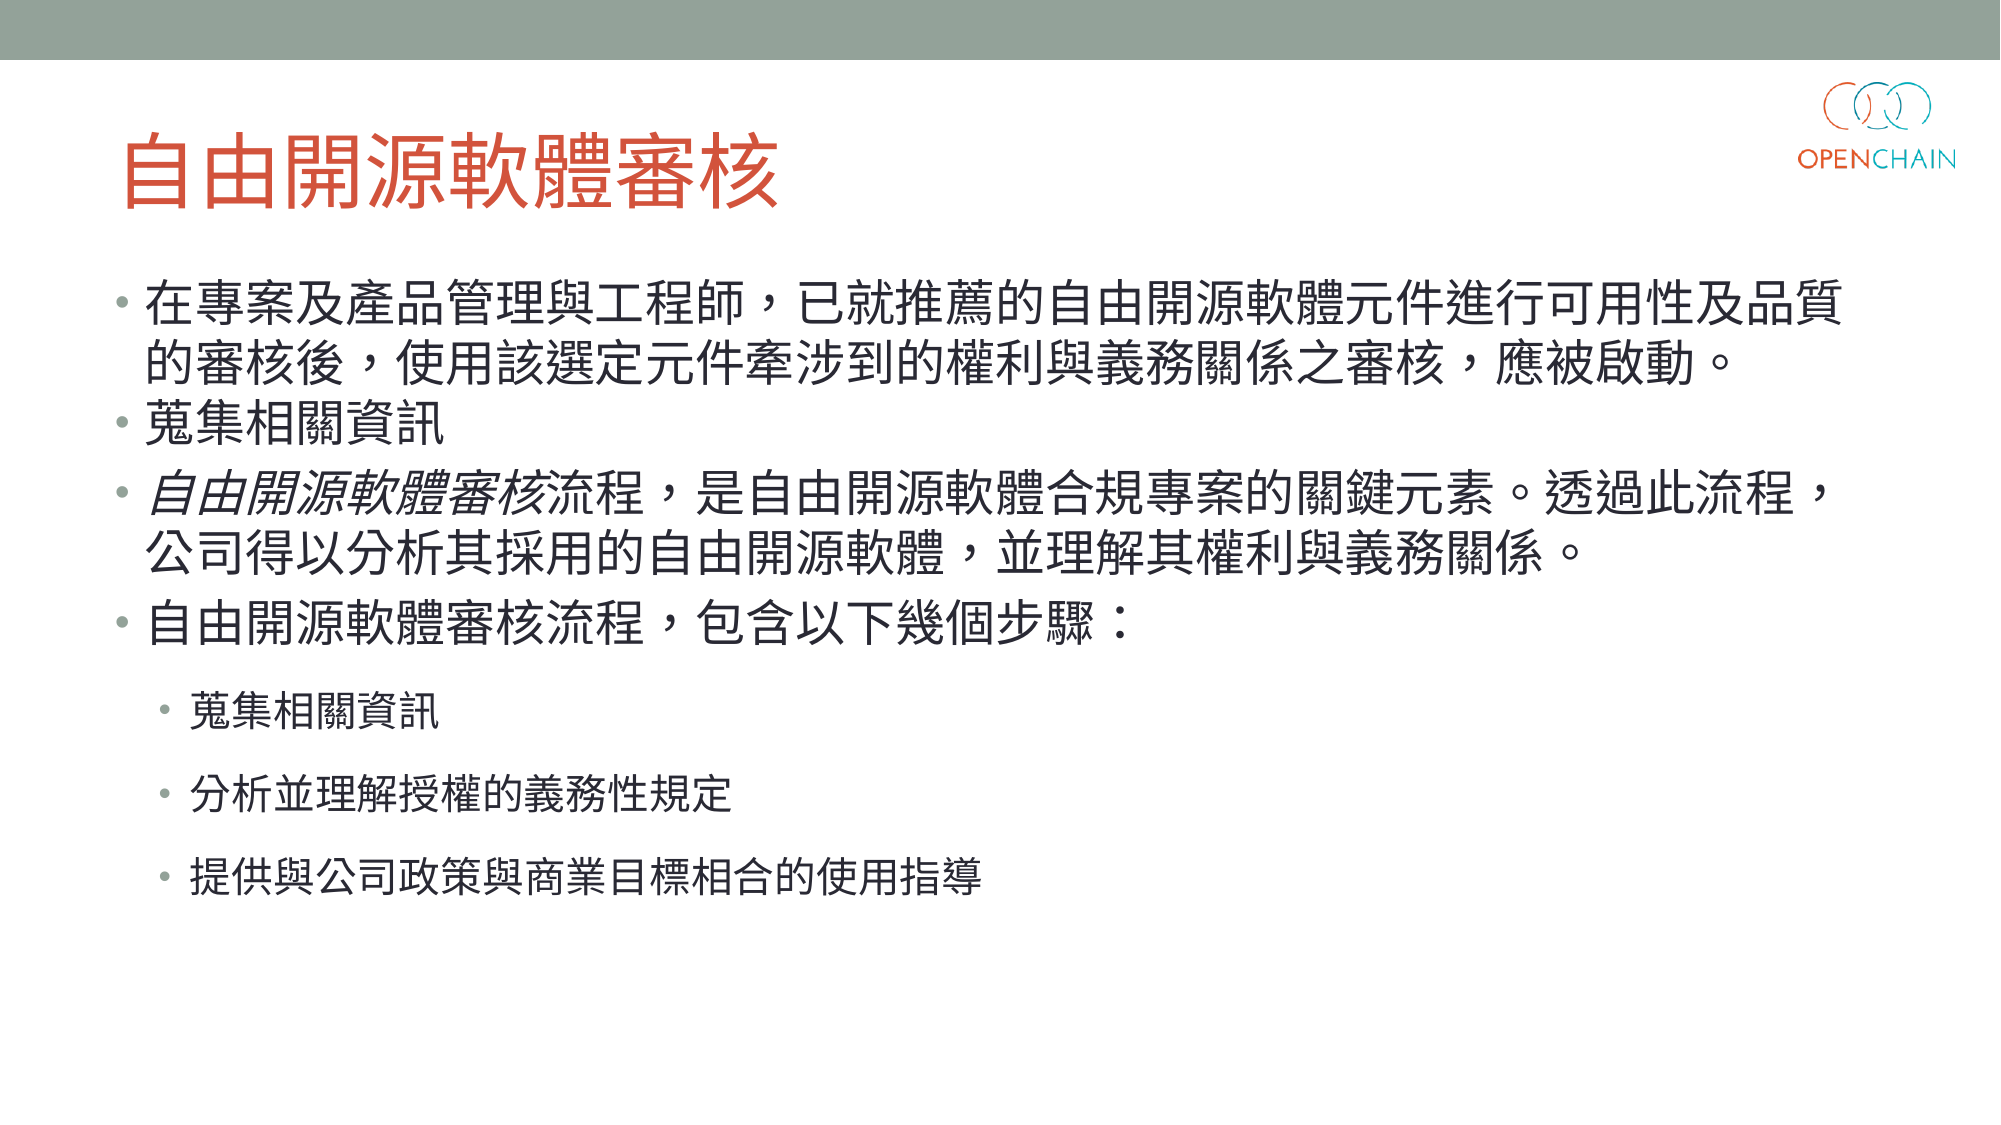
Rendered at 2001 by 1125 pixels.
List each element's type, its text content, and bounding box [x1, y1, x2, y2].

picture [1798, 82, 1955, 169]
title 自由開源軟體審核 [99, 87, 1900, 250]
list 在專案及產品管理與工程師，已就推薦的自由開源軟體元件進行可用性及品質的審核後，使用該選定元件牽涉到的權利與義務關係之審核，應被啟動。 蒐集相關資訊 自由開源軟體審核流程，是自由開源軟體合規專案的關鍵元素。透過此流程，公司得以分析其採用的自由開源軟體，並理解其權利與義務關係。 自由開源軟體審核流程，包含以下幾個步驟： 蒐集相關資訊 分析並理解授權的義務性規定 提供與公司政策與商業目標相合的使用指導 [99, 263, 1900, 1064]
